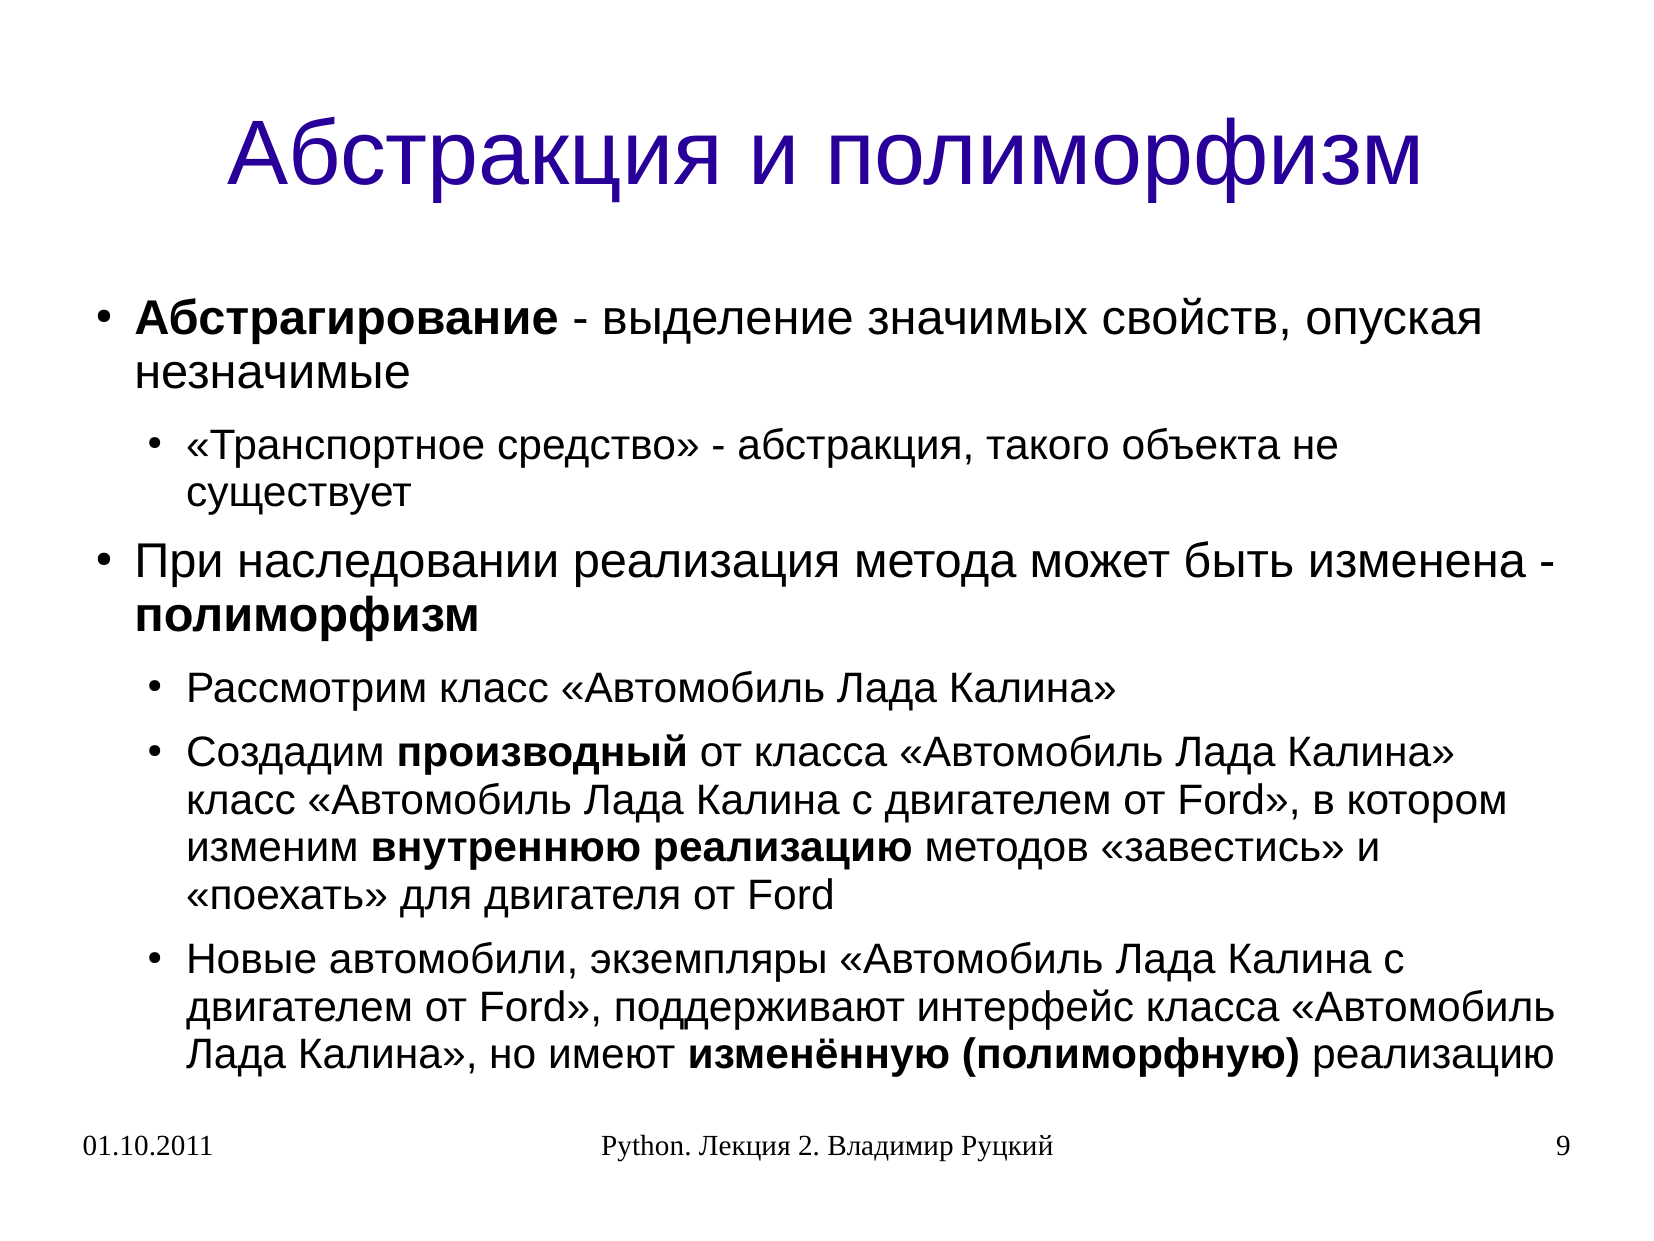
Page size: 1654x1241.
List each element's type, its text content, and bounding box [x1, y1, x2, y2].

list Абстрагирование - выделение значимых свойств, опуская незначимые «Транспортное средство» - абстракция, такого объекта не существует При наследовании реализация метода может быть изменена - полиморфизм Рассмотрим класс «Автомобиль Лада Калина» Создадим производный от класса «Автомобиль Лада Калина» класс «Автомобиль Лада Калина с двигателем от Ford», в котором изменим внутреннюю реализацию методов «завестись» и «поехать» для двигателя от Ford Новые автомобили, экземпляры «Автомобиль Лада Калина с двигателем от Ford», поддерживают интерфейс класса «Автомобиль Лада Калина», но имеют изменённую (полиморфную) реализацию [82, 290, 1571, 1109]
title Абстракция и полиморфизм [82, 49, 1571, 257]
